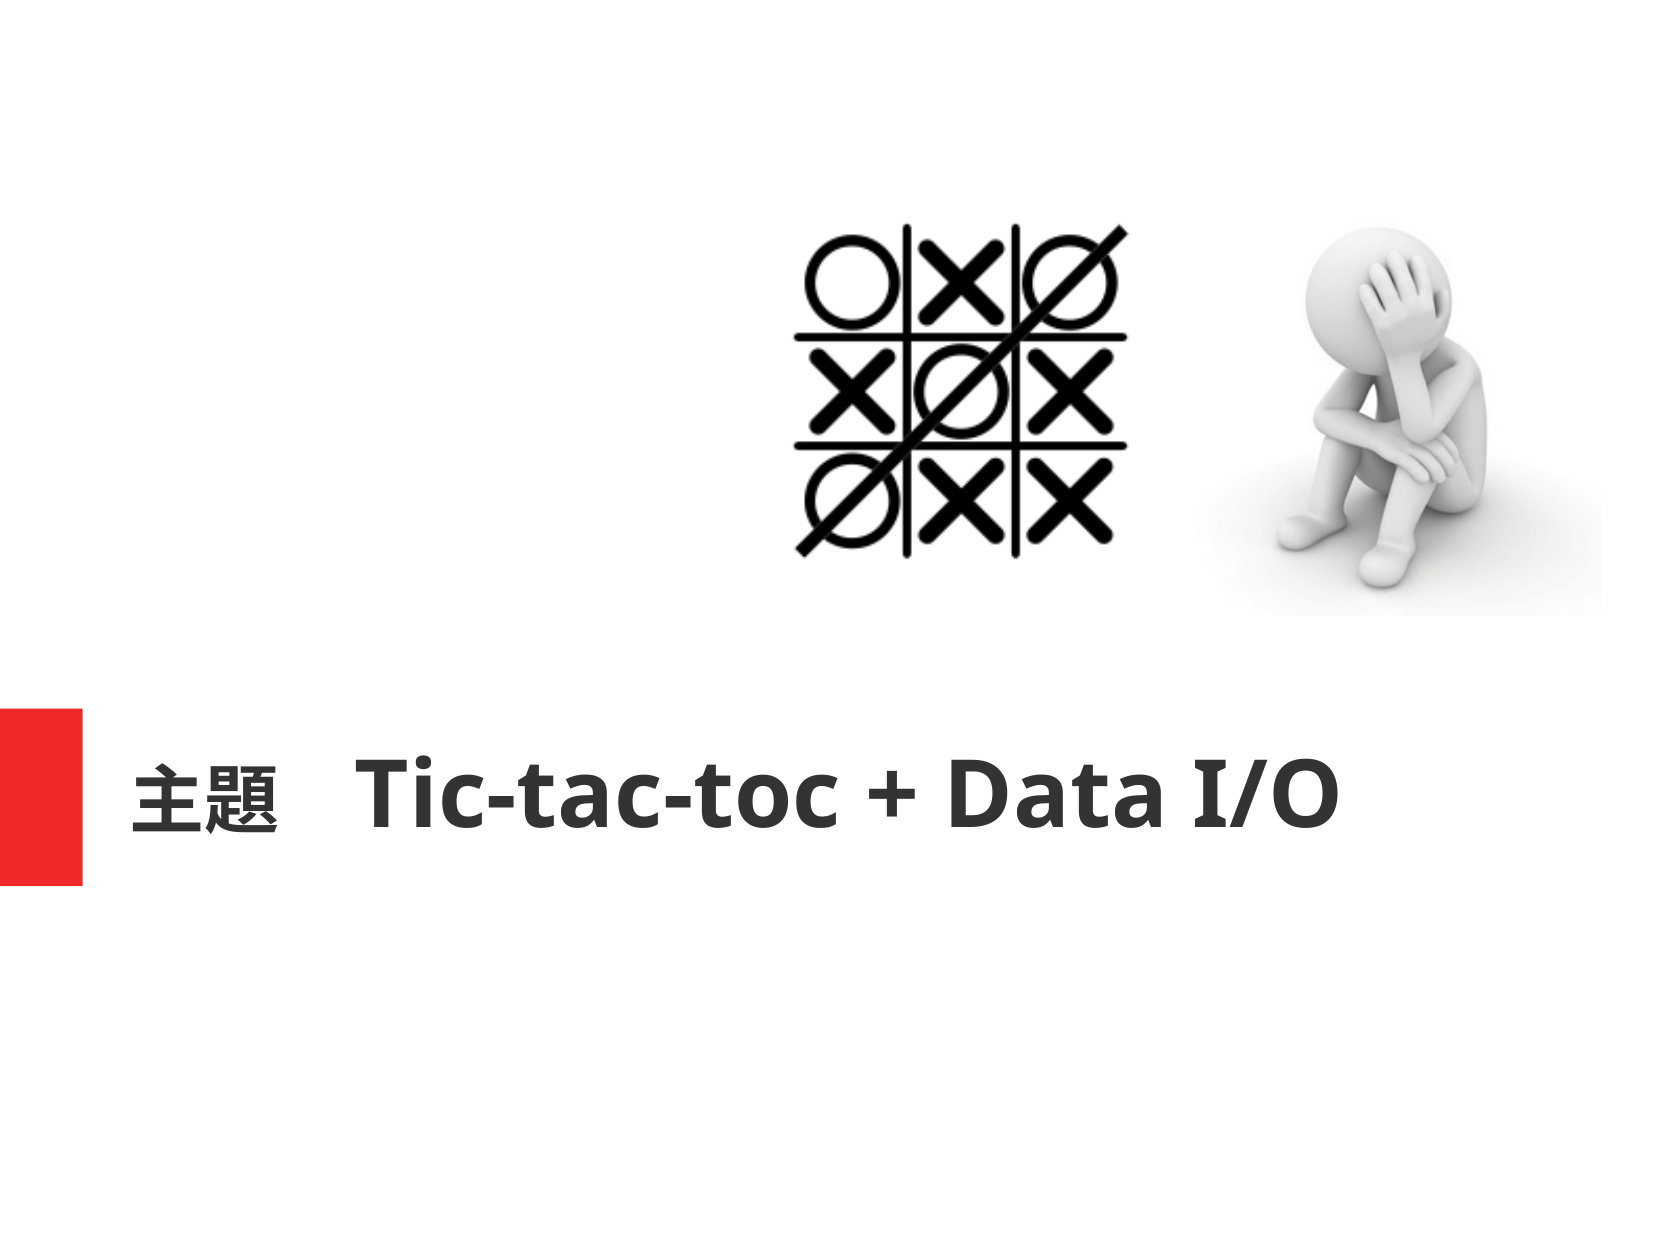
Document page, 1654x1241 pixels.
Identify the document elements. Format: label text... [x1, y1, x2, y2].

picture [1185, 198, 1602, 616]
picture [753, 183, 1171, 601]
title 主題 Tic-tac-toc + Data I/O [129, 673, 1536, 910]
